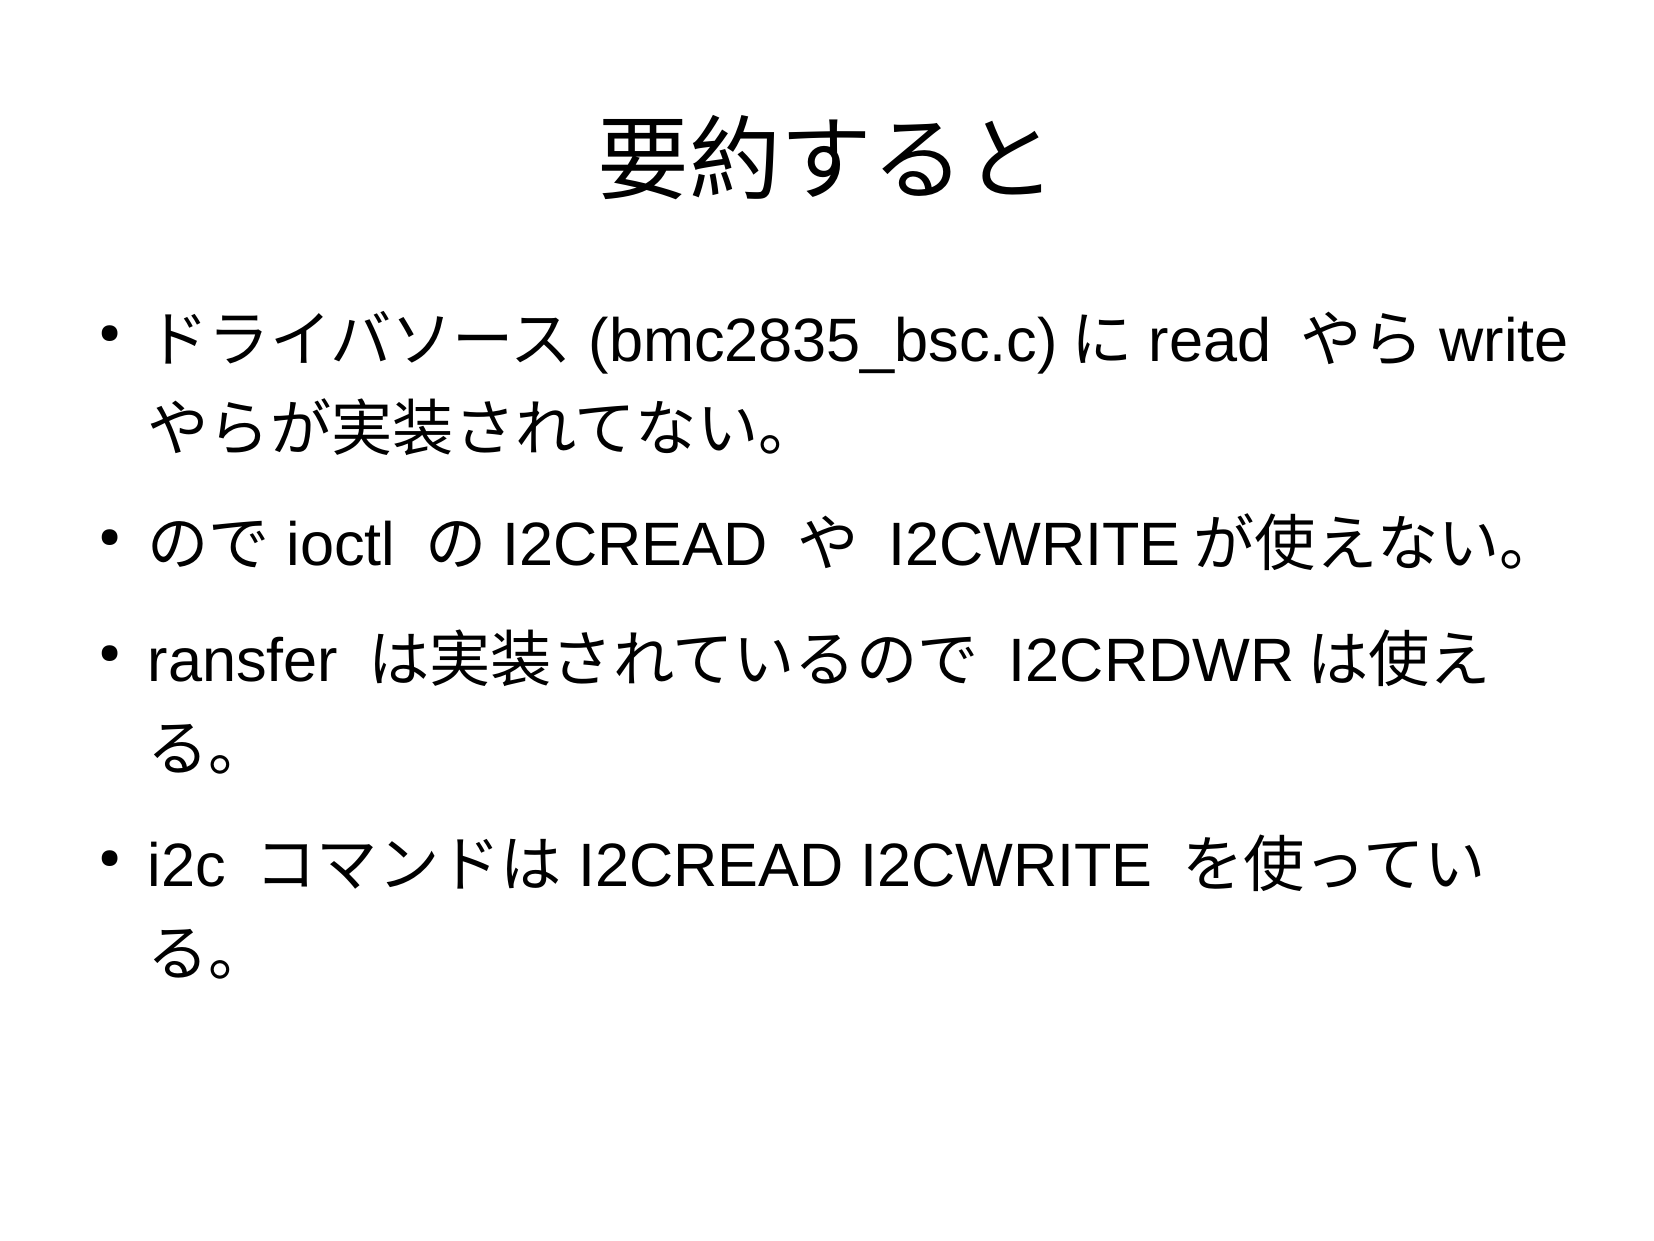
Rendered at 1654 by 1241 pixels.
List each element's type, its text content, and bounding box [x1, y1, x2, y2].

title 要約すると [82, 49, 1571, 257]
list ドライバソース(bmc2835_bsc.c)にread やらwrite やらが実装されてない。 のでioctl のI2CREAD や I2CWRITEが使えない。 ransfer は実装されているので I2CRDWRは使える。 i2c コマンドはI2CREAD I2CWRITE を使っている。 [82, 290, 1571, 1010]
